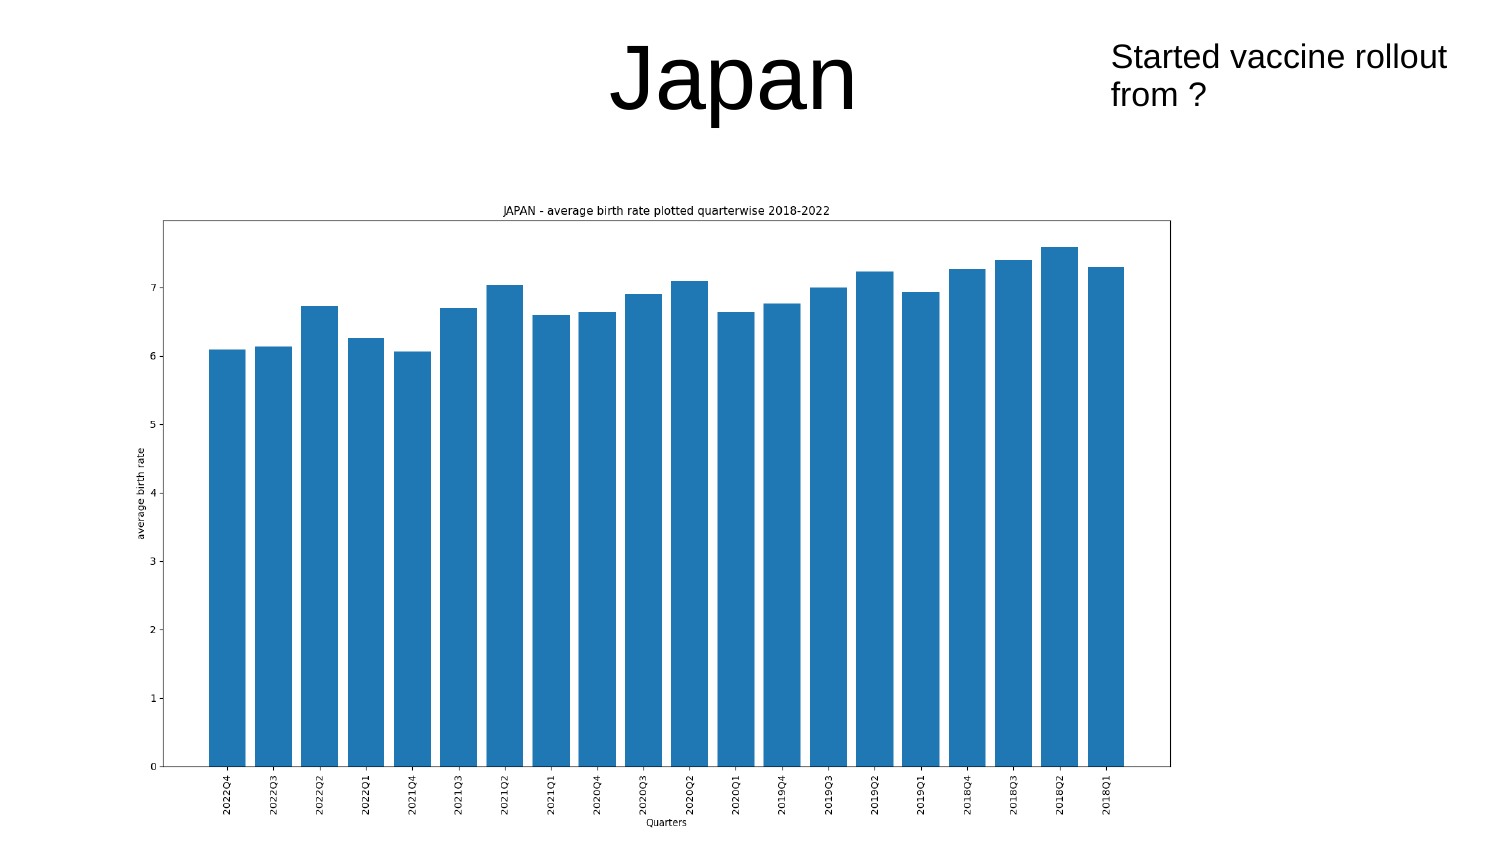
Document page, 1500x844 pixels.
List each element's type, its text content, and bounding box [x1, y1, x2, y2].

title Japan [59, 6, 1410, 148]
text_box Started vaccine rollout from ? [1096, 30, 1477, 159]
picture [0, 135, 1300, 844]
